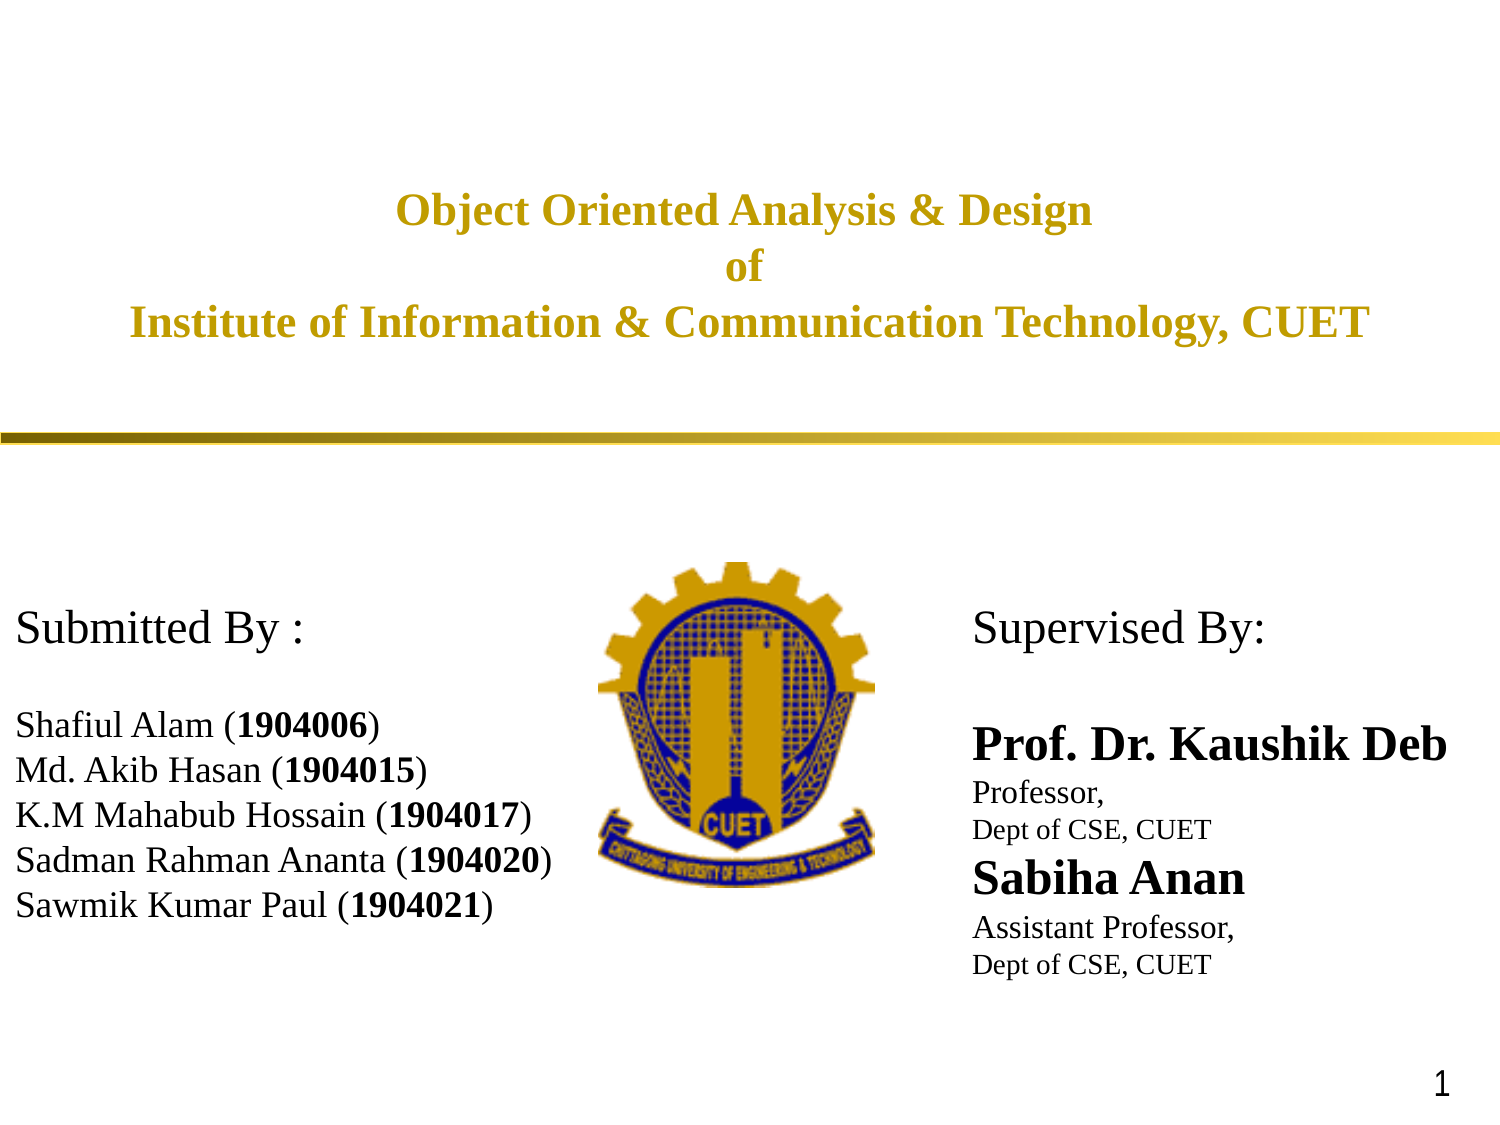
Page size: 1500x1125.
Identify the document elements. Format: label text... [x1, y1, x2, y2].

text_box Supervised By: Prof. Dr. Kaushik Deb Professor, Dept of CSE, CUET Sabiha Anan Assistant Professor, Dept of CSE, CUET [957, 580, 1479, 996]
picture [598, 562, 875, 888]
text_box <number> [1418, 1051, 1479, 1112]
title Object Oriented Analysis & Design of Institute of Information & Communication Technology, CUET [112, 113, 1388, 355]
text_box Submitted By : Shafiul Alam (1904006) Md. Akib Hasan (1904015) K.M Mahabub Hossain (1904017) Sadman Rahman Ananta (1904020) Sawmik Kumar Paul (1904021) [0, 580, 577, 941]
